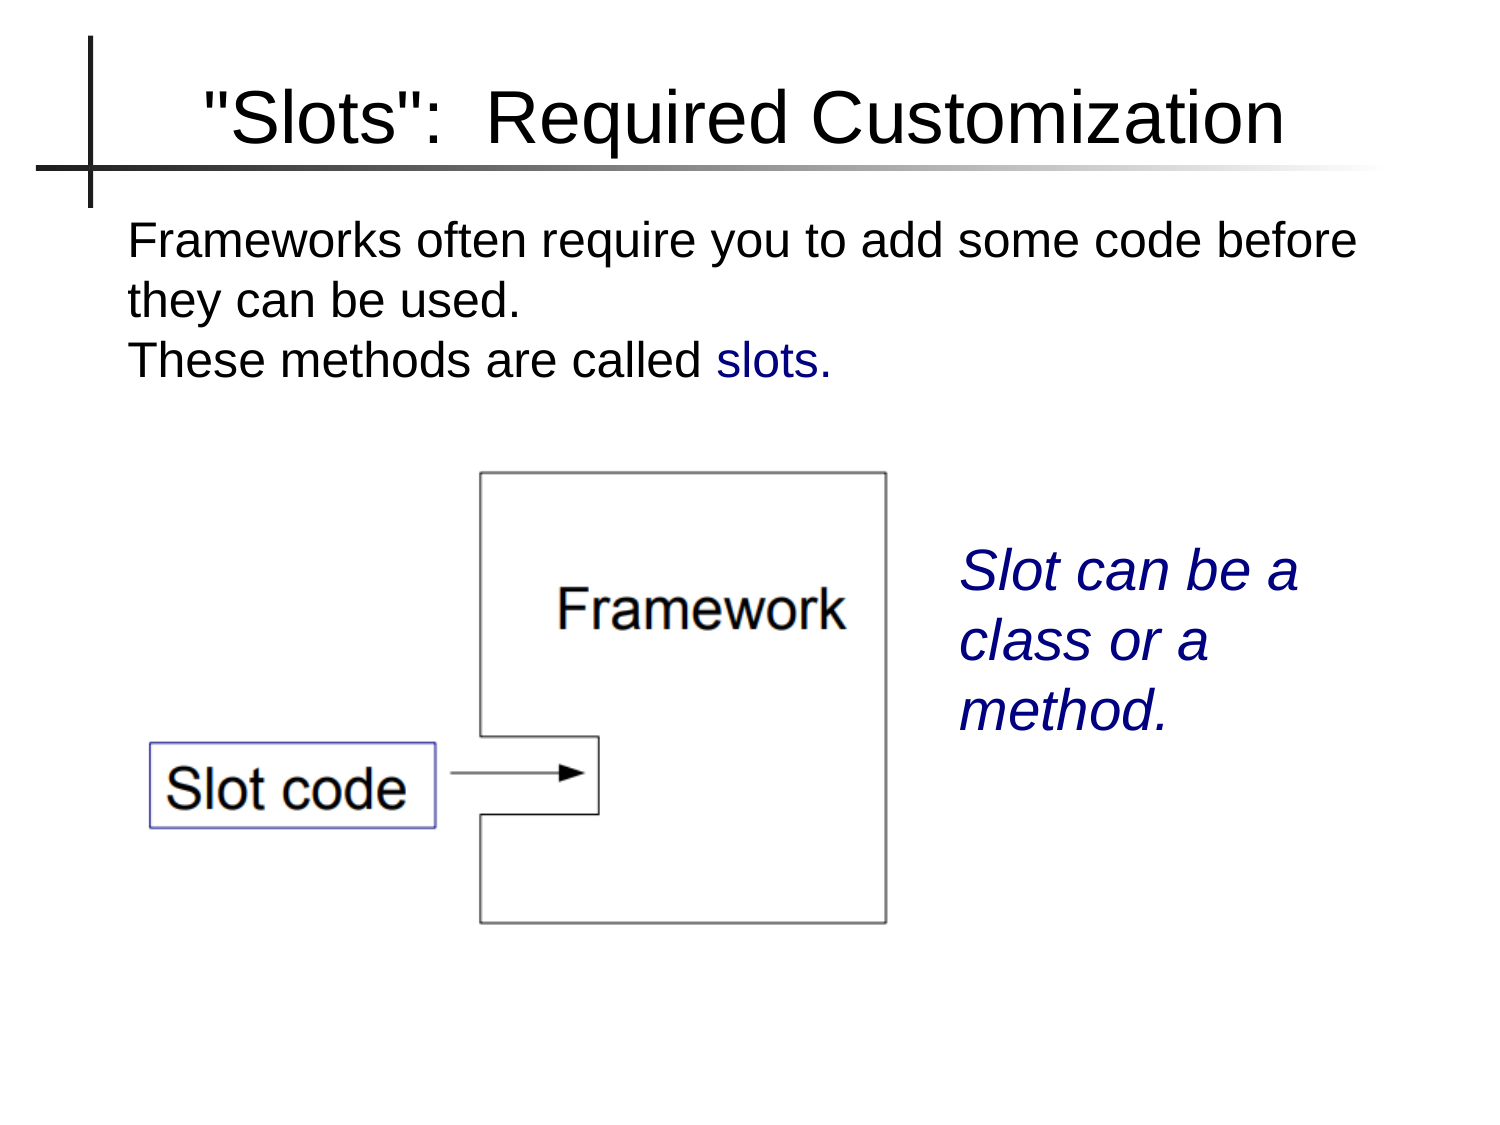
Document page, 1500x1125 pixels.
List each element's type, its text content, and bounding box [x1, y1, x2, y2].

text_box "Slots": Required Customization [95, 45, 1395, 167]
picture [115, 412, 930, 975]
text_box Slot can be a class or a method. [945, 524, 1365, 750]
text_box Frameworks often require you to add some code before they can be used. These methods are called slots. [112, 199, 1388, 615]
